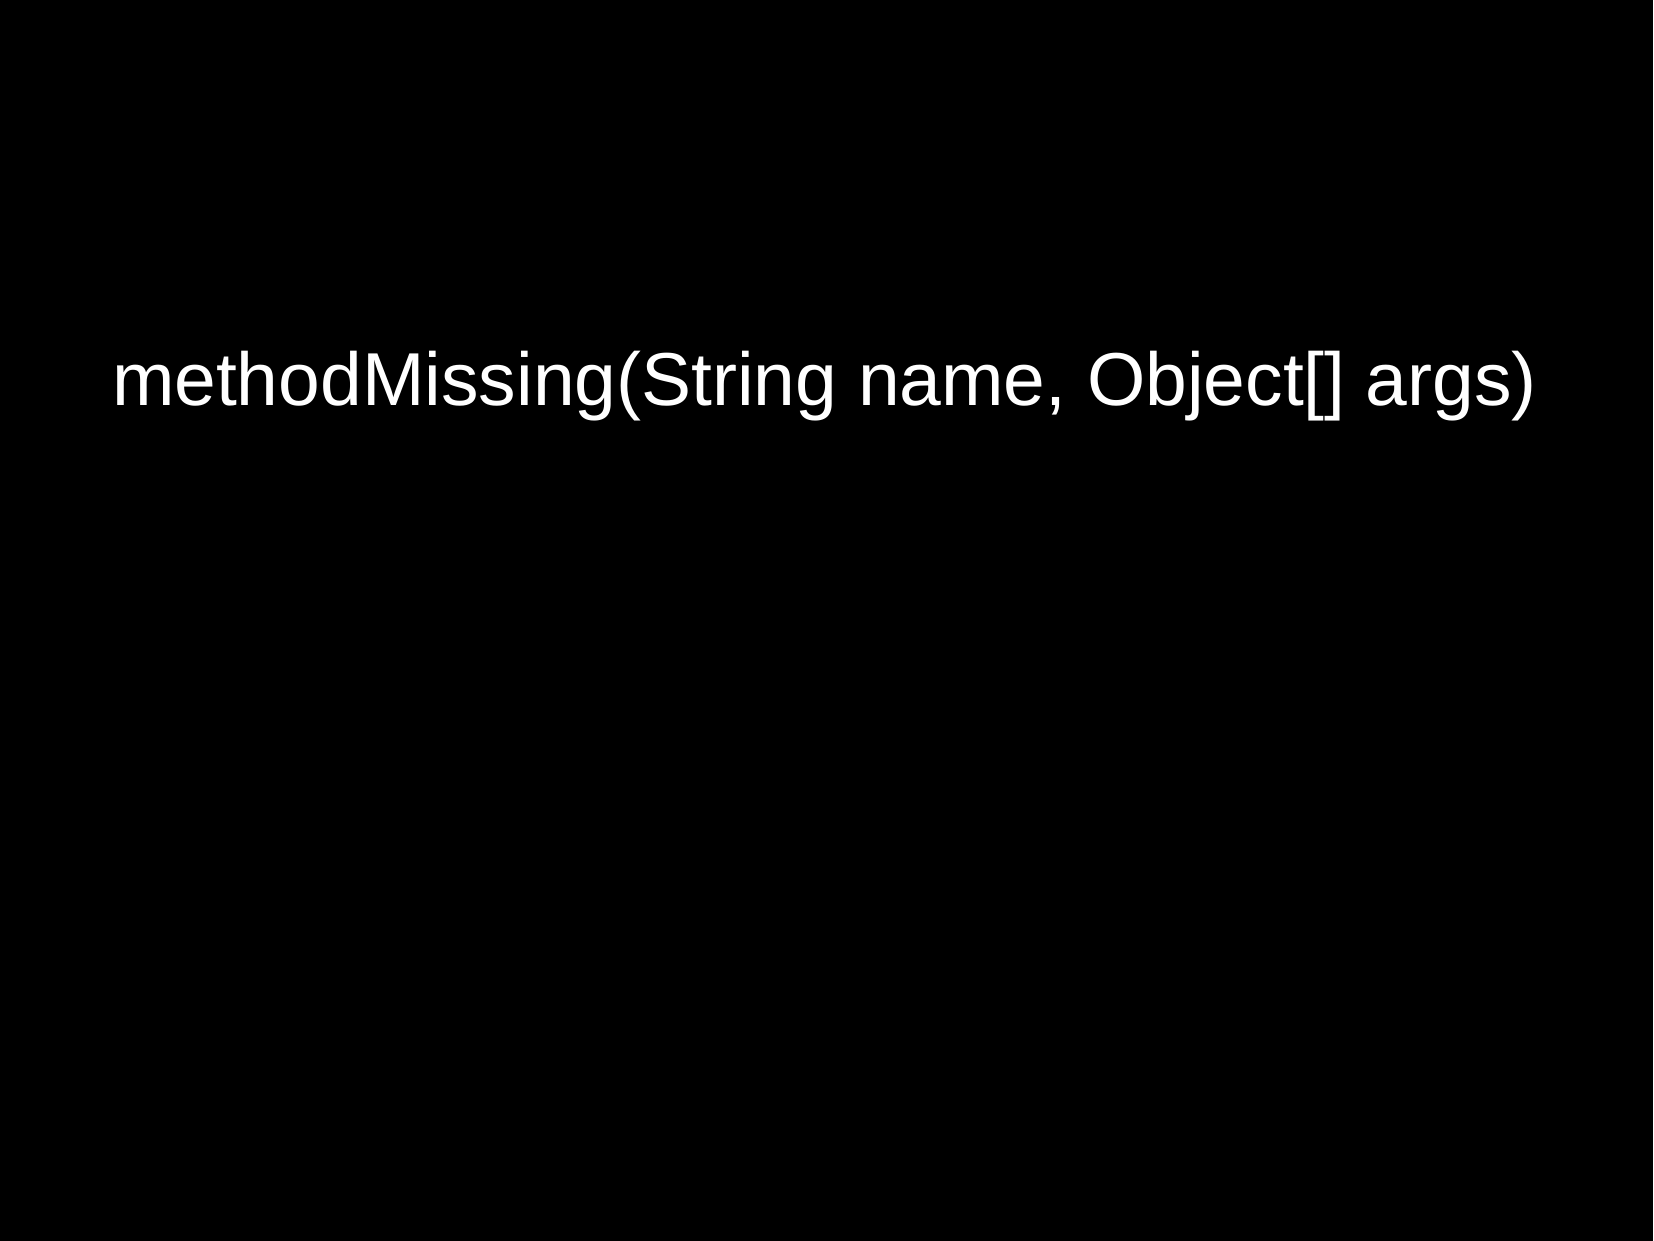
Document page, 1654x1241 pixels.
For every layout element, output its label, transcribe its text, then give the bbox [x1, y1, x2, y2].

title methodMissing(String name, Object[] args) [37, 337, 1613, 869]
